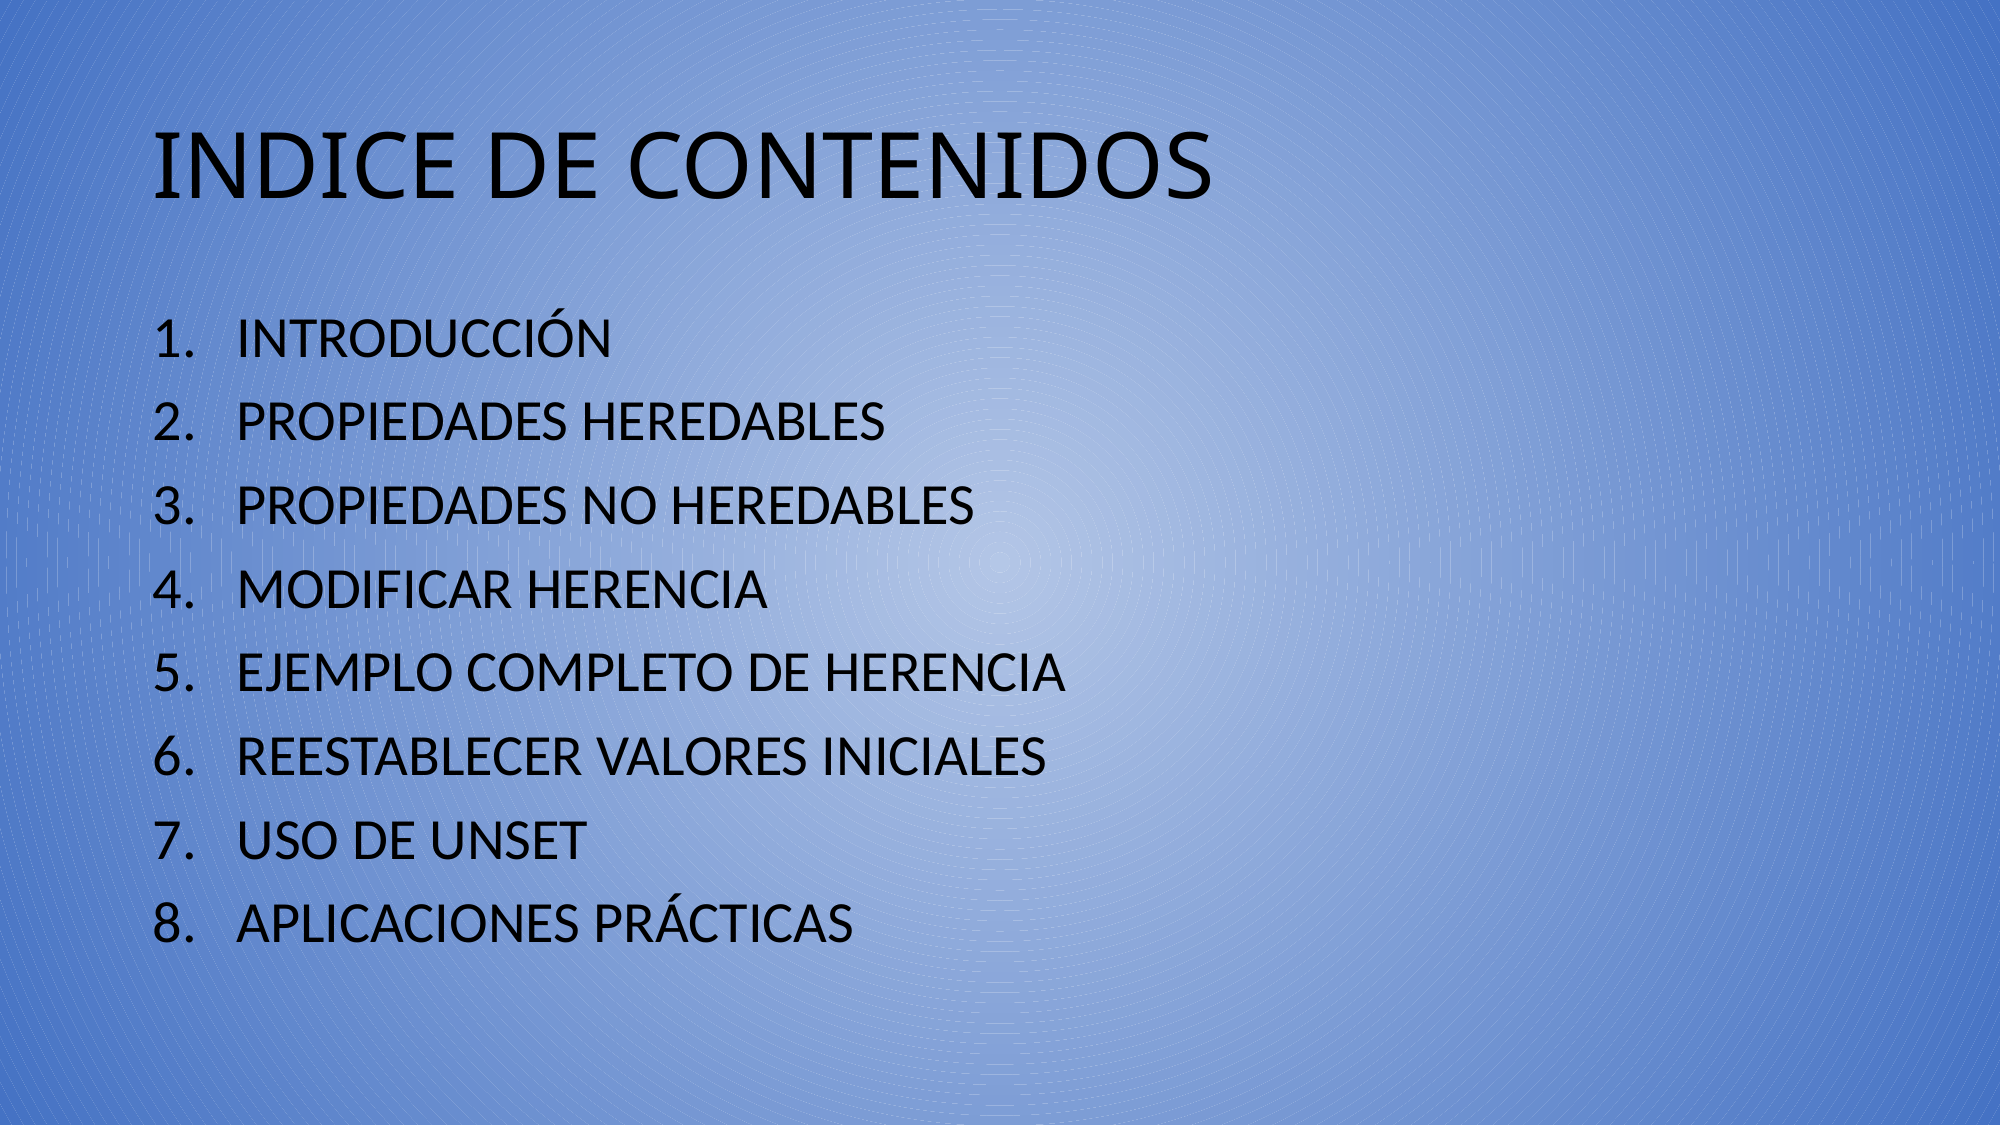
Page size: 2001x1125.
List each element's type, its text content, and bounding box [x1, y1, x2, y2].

list INTRODUCCIÓN PROPIEDADES HEREDABLES PROPIEDADES NO HEREDABLES MODIFICAR HERENCIA EJEMPLO COMPLETO DE HERENCIA REESTABLECER VALORES INICIALES USO DE UNSET APLICACIONES PRÁCTICAS [137, 299, 1863, 1014]
title INDICE DE CONTENIDOS [137, 59, 1863, 278]
